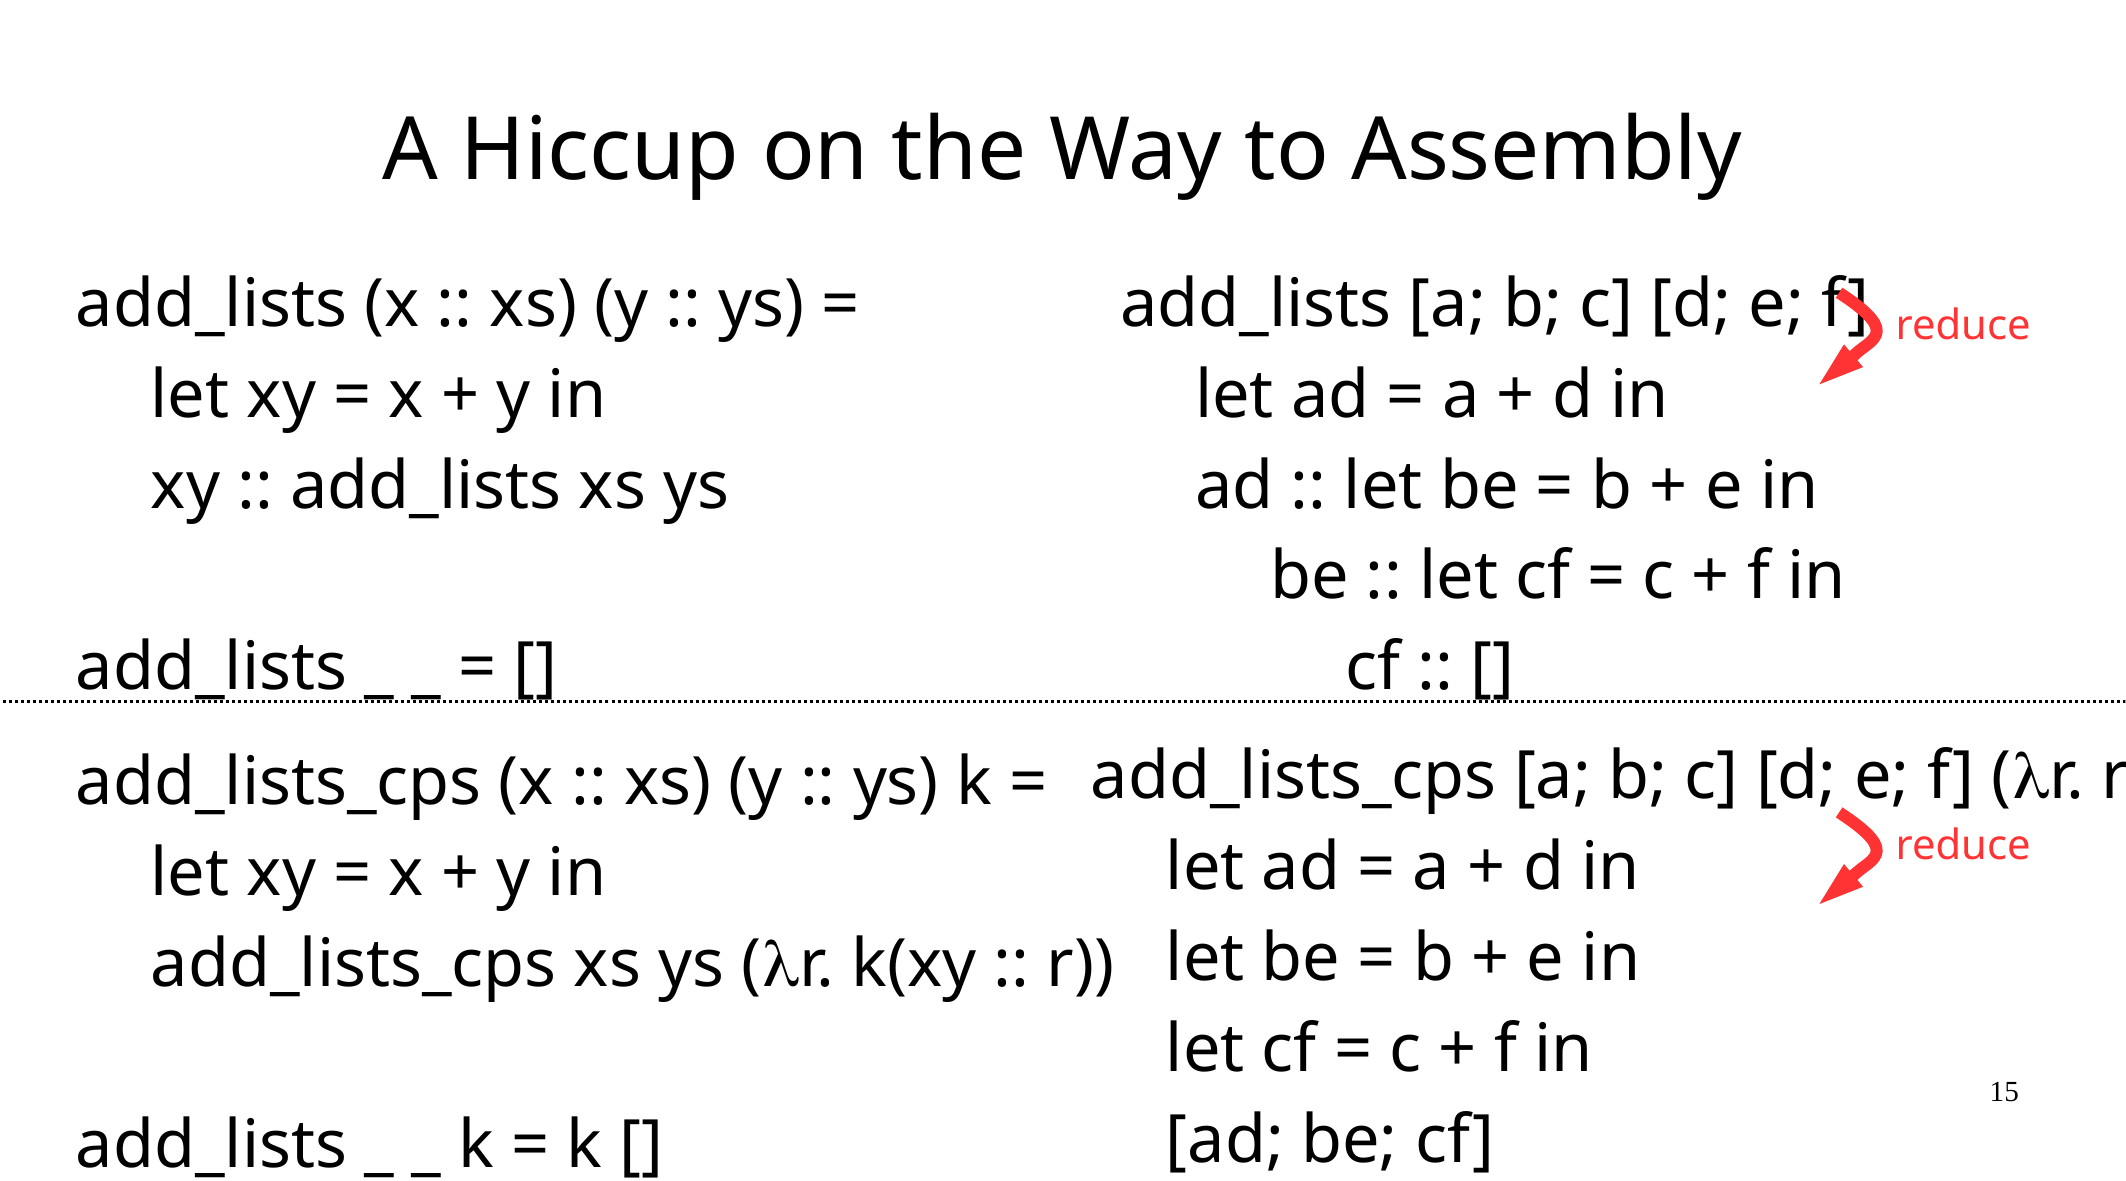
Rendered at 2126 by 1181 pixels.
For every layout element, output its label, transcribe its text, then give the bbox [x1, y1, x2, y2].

title A Hiccup on the Way to Assembly [106, 47, 2020, 245]
text_box add_lists (x :: xs) (y :: ys) = let xy = x + y in xy :: add_lists xs ys add_lists _ _ = [] [61, 247, 851, 652]
text_box add_lists [a; b; c] [d; e; f] let ad = a + d in ad :: let be = b + e in be :: let cf = c + f in cf :: [] [1105, 247, 1852, 652]
text_box add_lists_cps [a; b; c] [d; e; f] (λr. r) let ad = a + d in let be = b + e in let cf = c + f in [ad; be; cf] [1075, 720, 2126, 1130]
text_box add_lists_cps (x :: xs) (y :: ys) k = let xy = x + y in add_lists_cps xs ys (λr. k(xy :: r)) add_lists _ _ k = k [] [61, 726, 1105, 1136]
text_box reduce [1880, 806, 2041, 871]
text_box reduce [1880, 287, 2041, 352]
